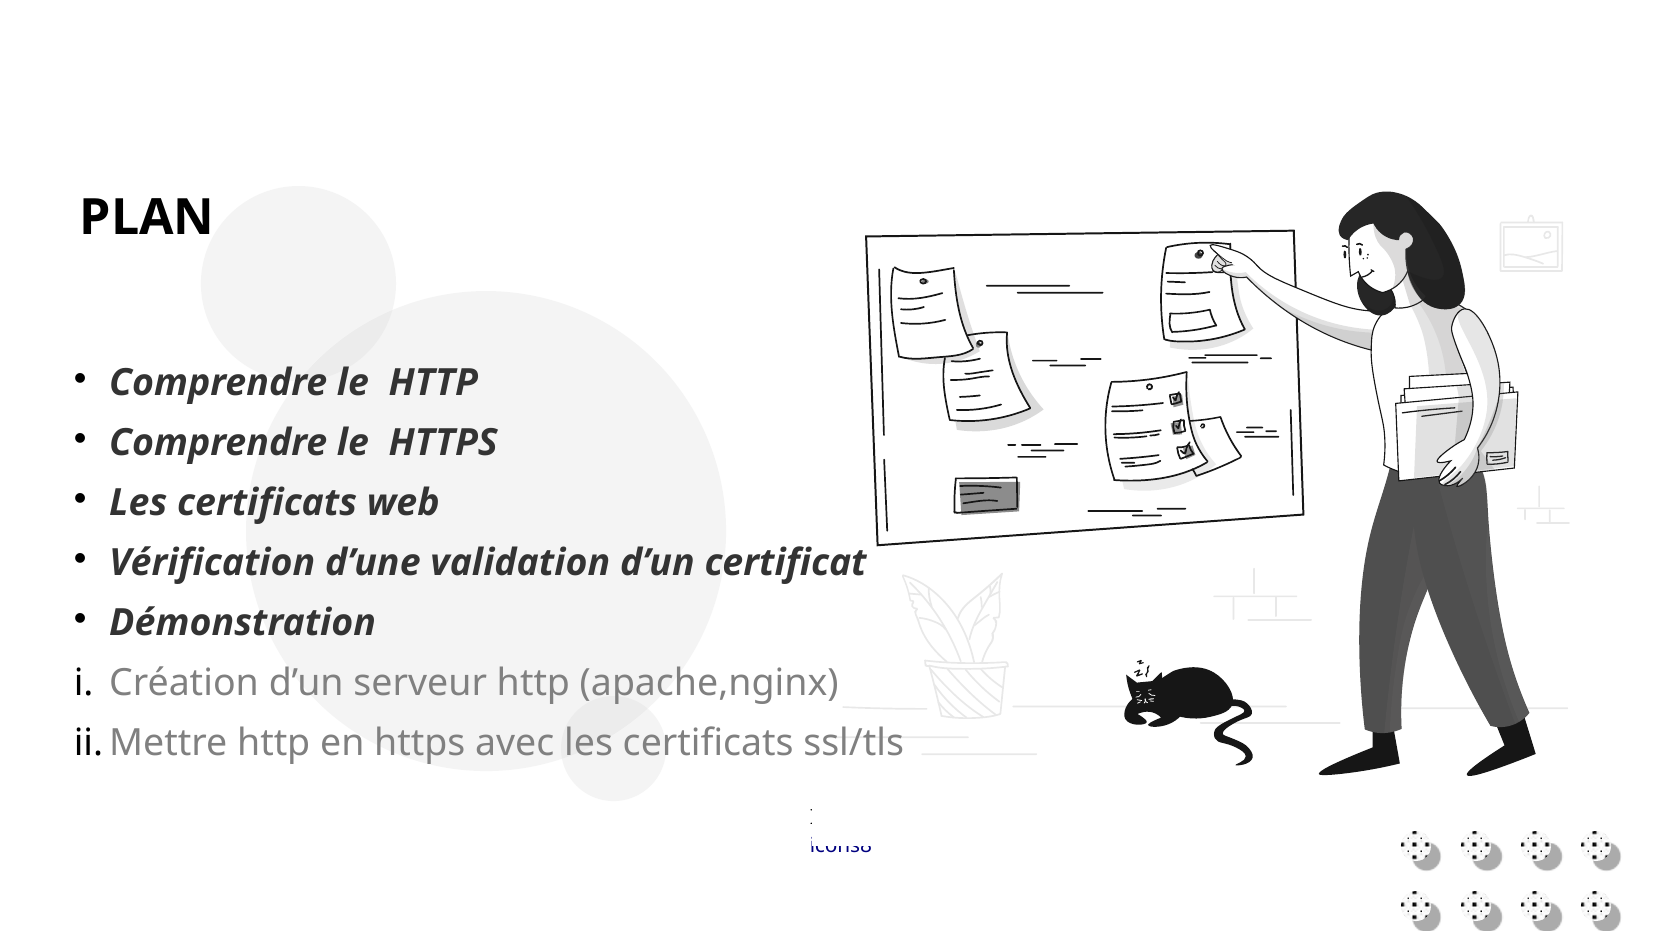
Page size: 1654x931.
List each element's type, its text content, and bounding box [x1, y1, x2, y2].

picture [1581, 830, 1612, 862]
picture [1400, 830, 1432, 862]
picture [1460, 830, 1492, 862]
picture [1400, 891, 1432, 922]
picture [1461, 890, 1492, 922]
picture [1520, 890, 1552, 922]
picture [1520, 831, 1552, 862]
text_box PLAN [65, 177, 621, 242]
text_box Comprendre le HTTP Comprendre le HTTPS Les certificats web Vérification d’une validation d’un certificat Démonstration Création d’un serveur http (apache,nginx) Mettre http en https avec les certificats ssl/tls [58, 350, 989, 680]
text_box dfndlfdlfgdlfgldfkg [797, 797, 1123, 855]
picture [1580, 890, 1612, 922]
